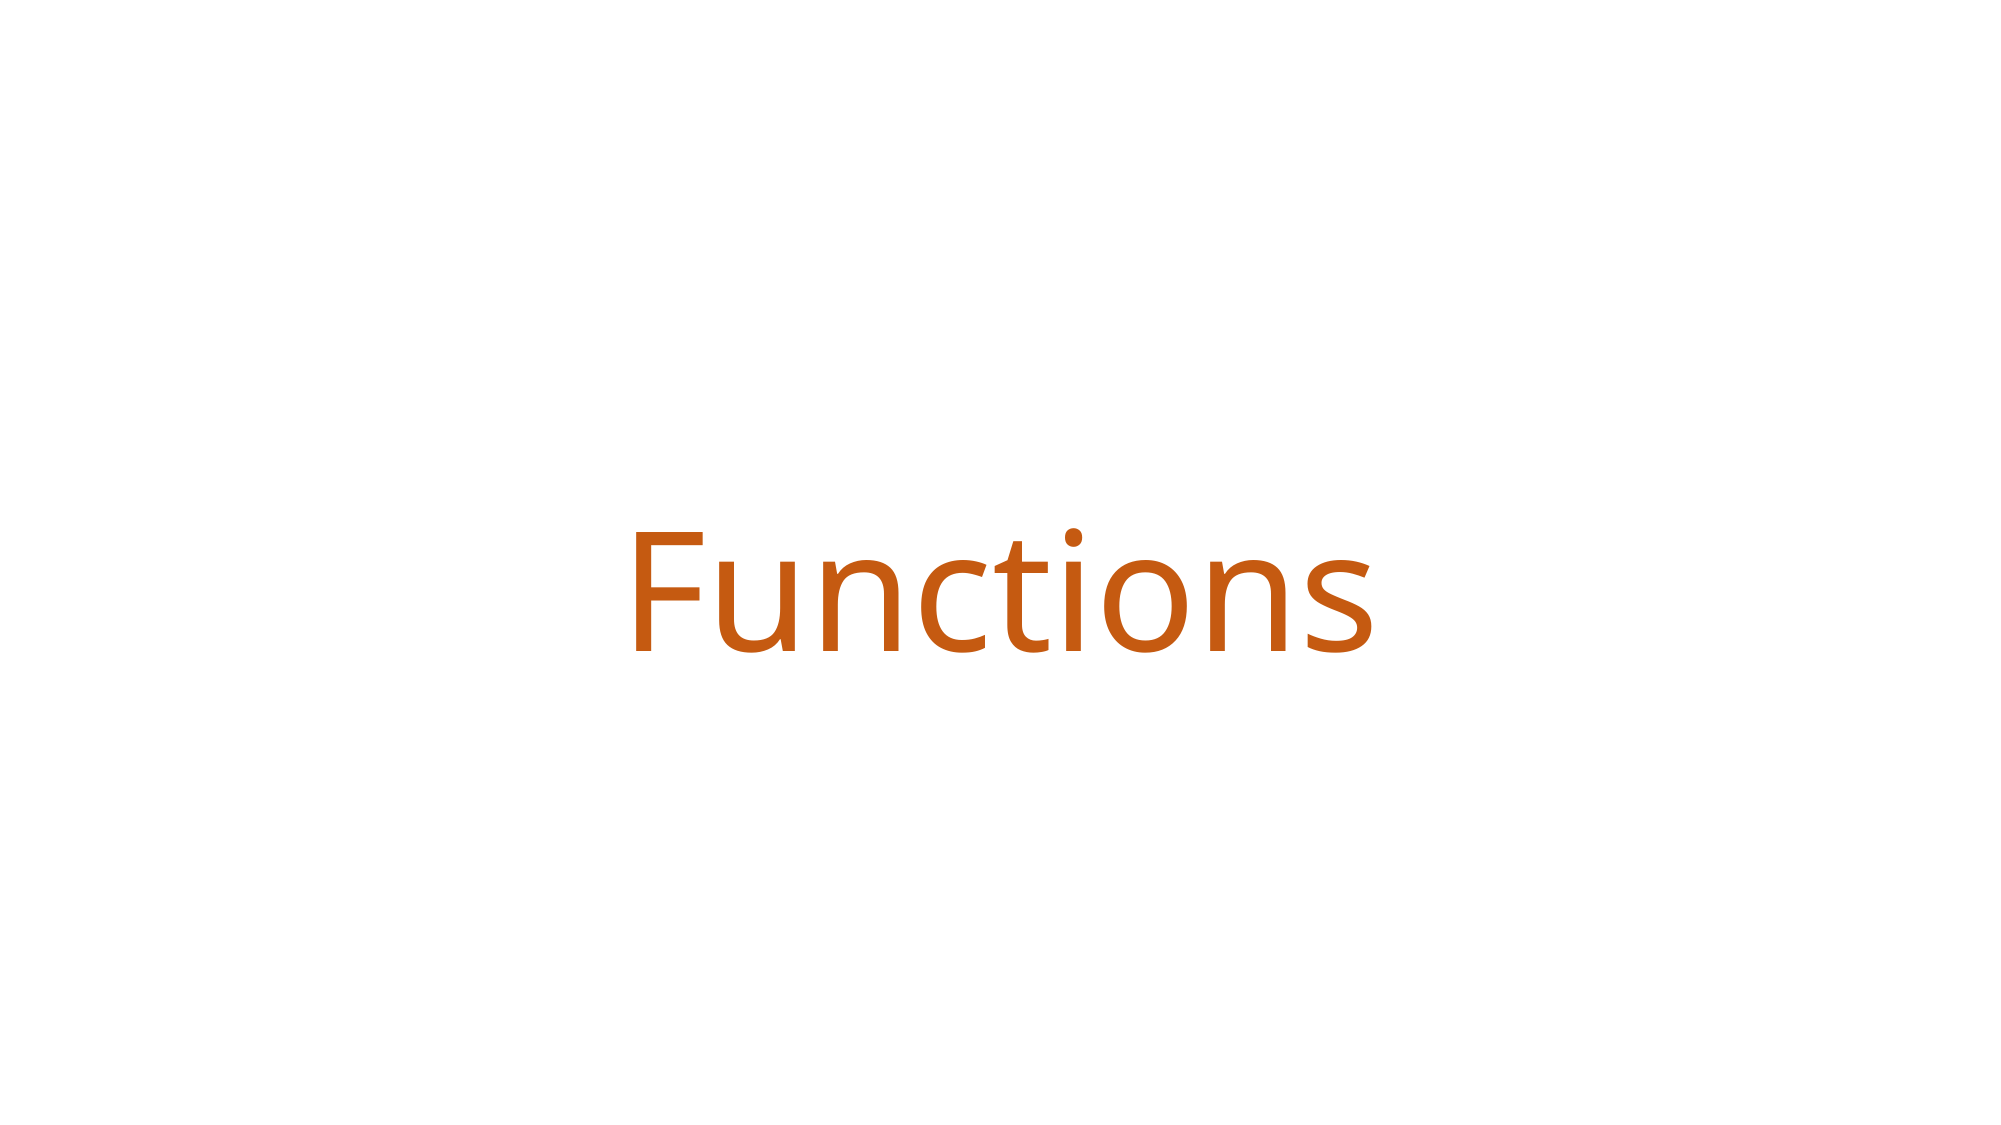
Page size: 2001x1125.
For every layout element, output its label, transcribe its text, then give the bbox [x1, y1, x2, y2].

list Functions [137, 299, 1863, 1014]
